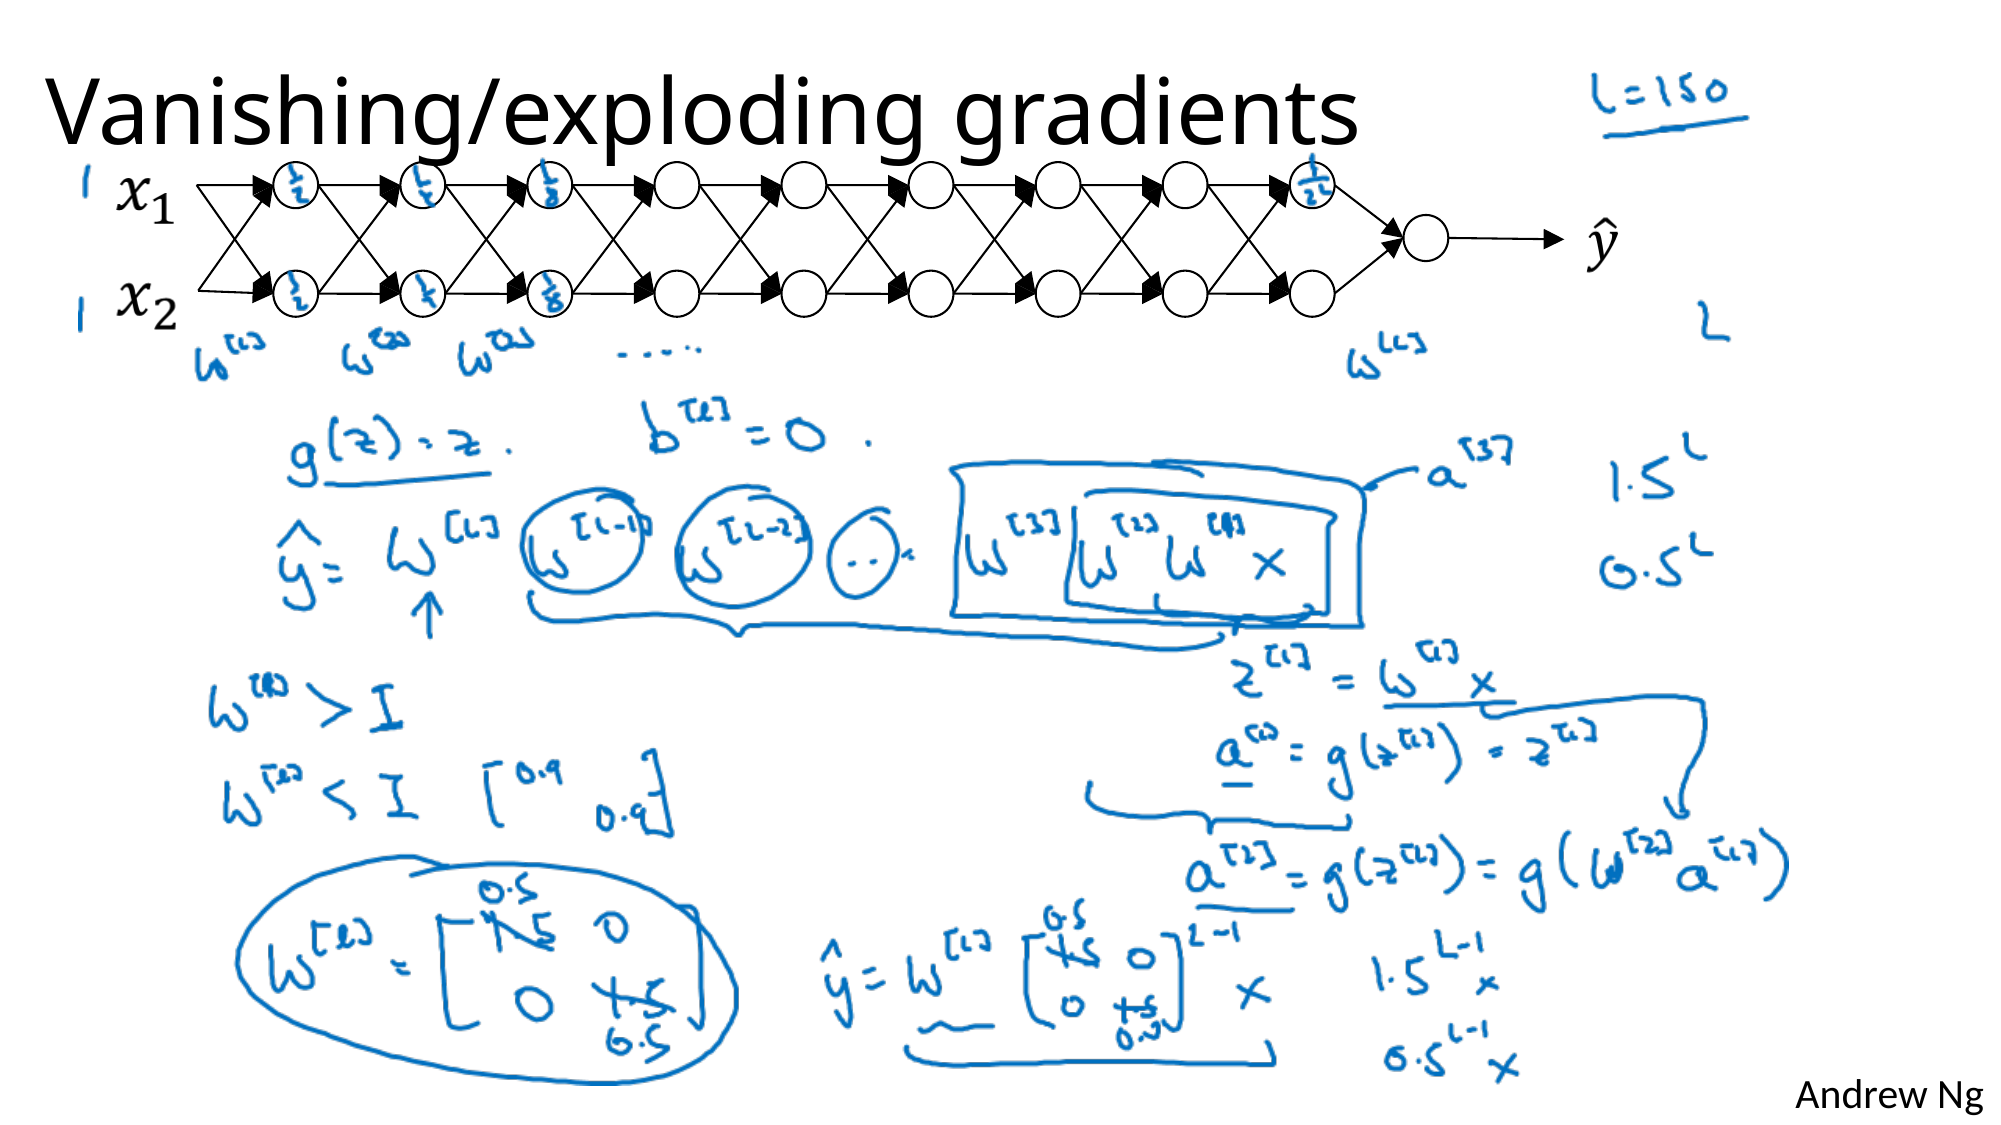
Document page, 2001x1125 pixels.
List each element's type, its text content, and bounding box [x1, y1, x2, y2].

title Vanishing/exploding gradients [30, 45, 2000, 263]
picture [78, 72, 1789, 1086]
